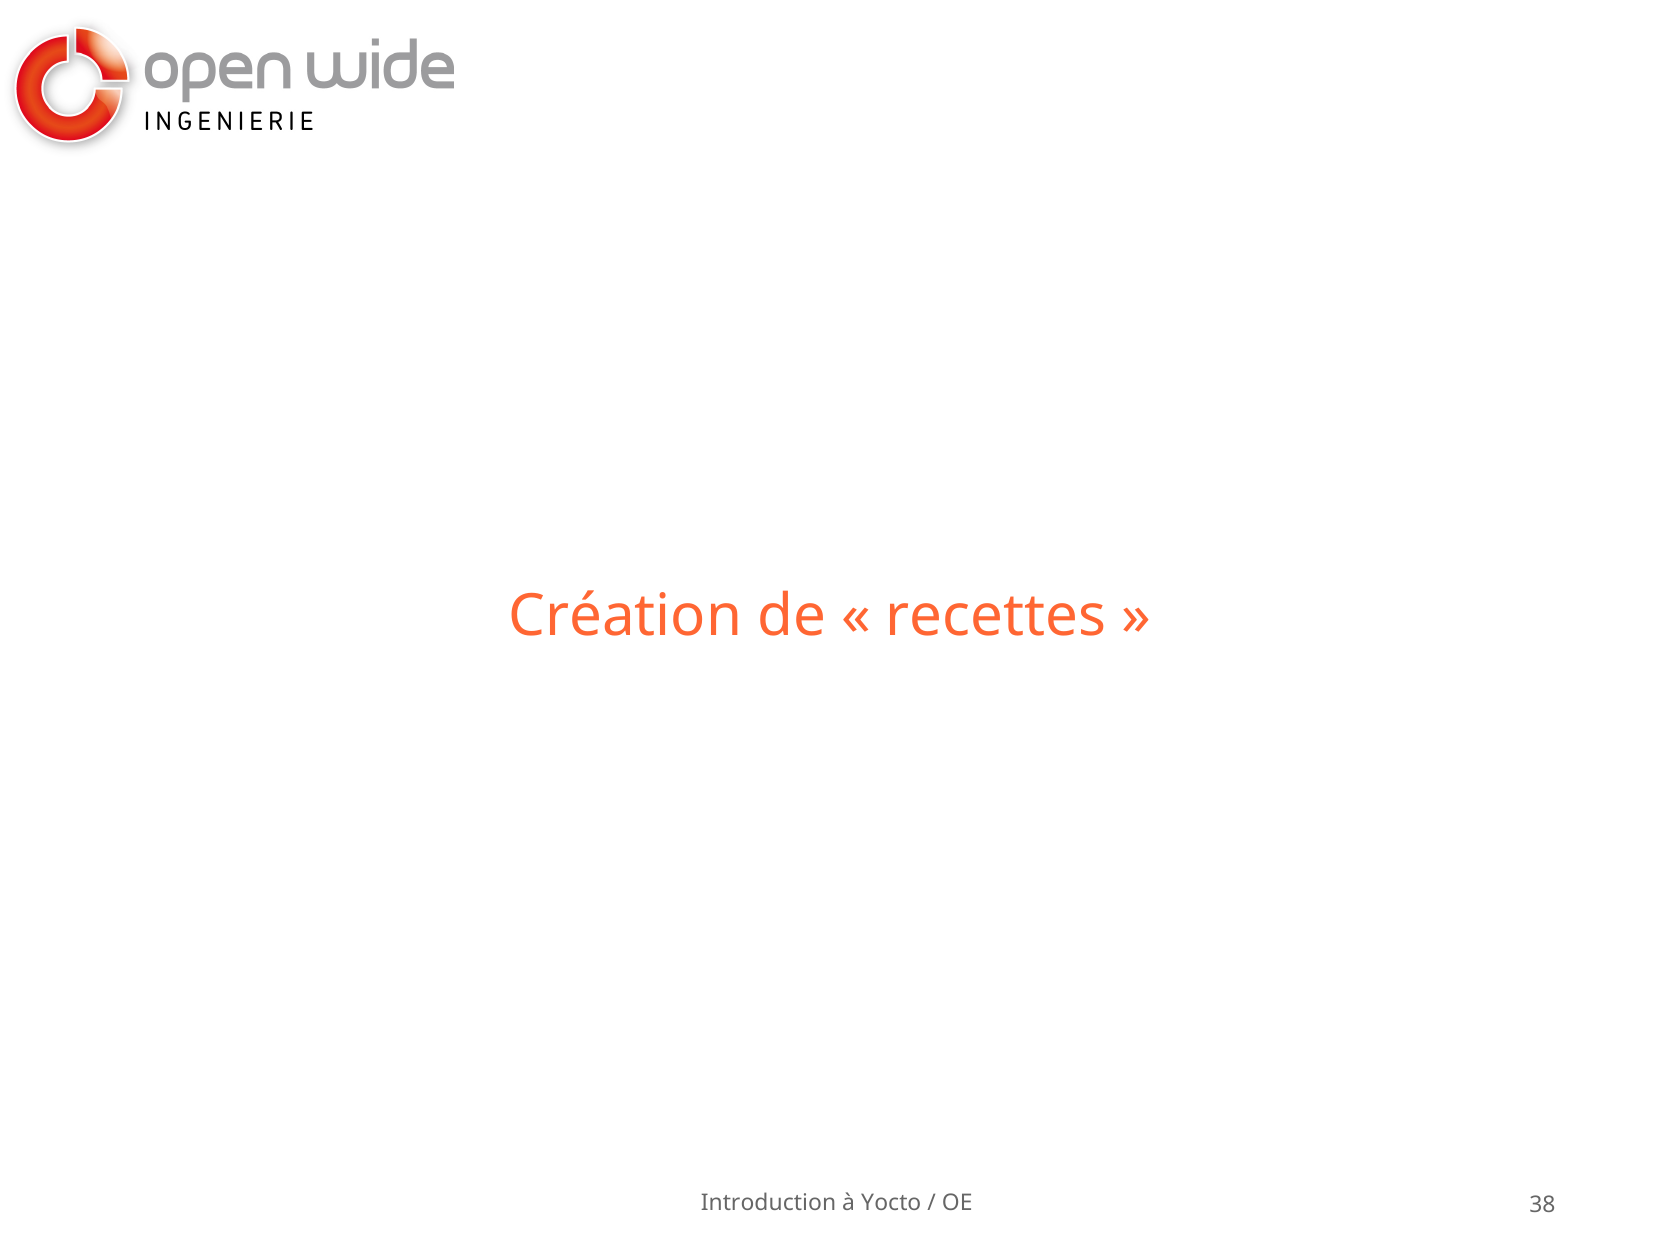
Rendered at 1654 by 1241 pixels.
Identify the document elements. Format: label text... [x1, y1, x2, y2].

picture [0, 0, 454, 161]
subtitle Création de « recettes » [350, 195, 1309, 1031]
